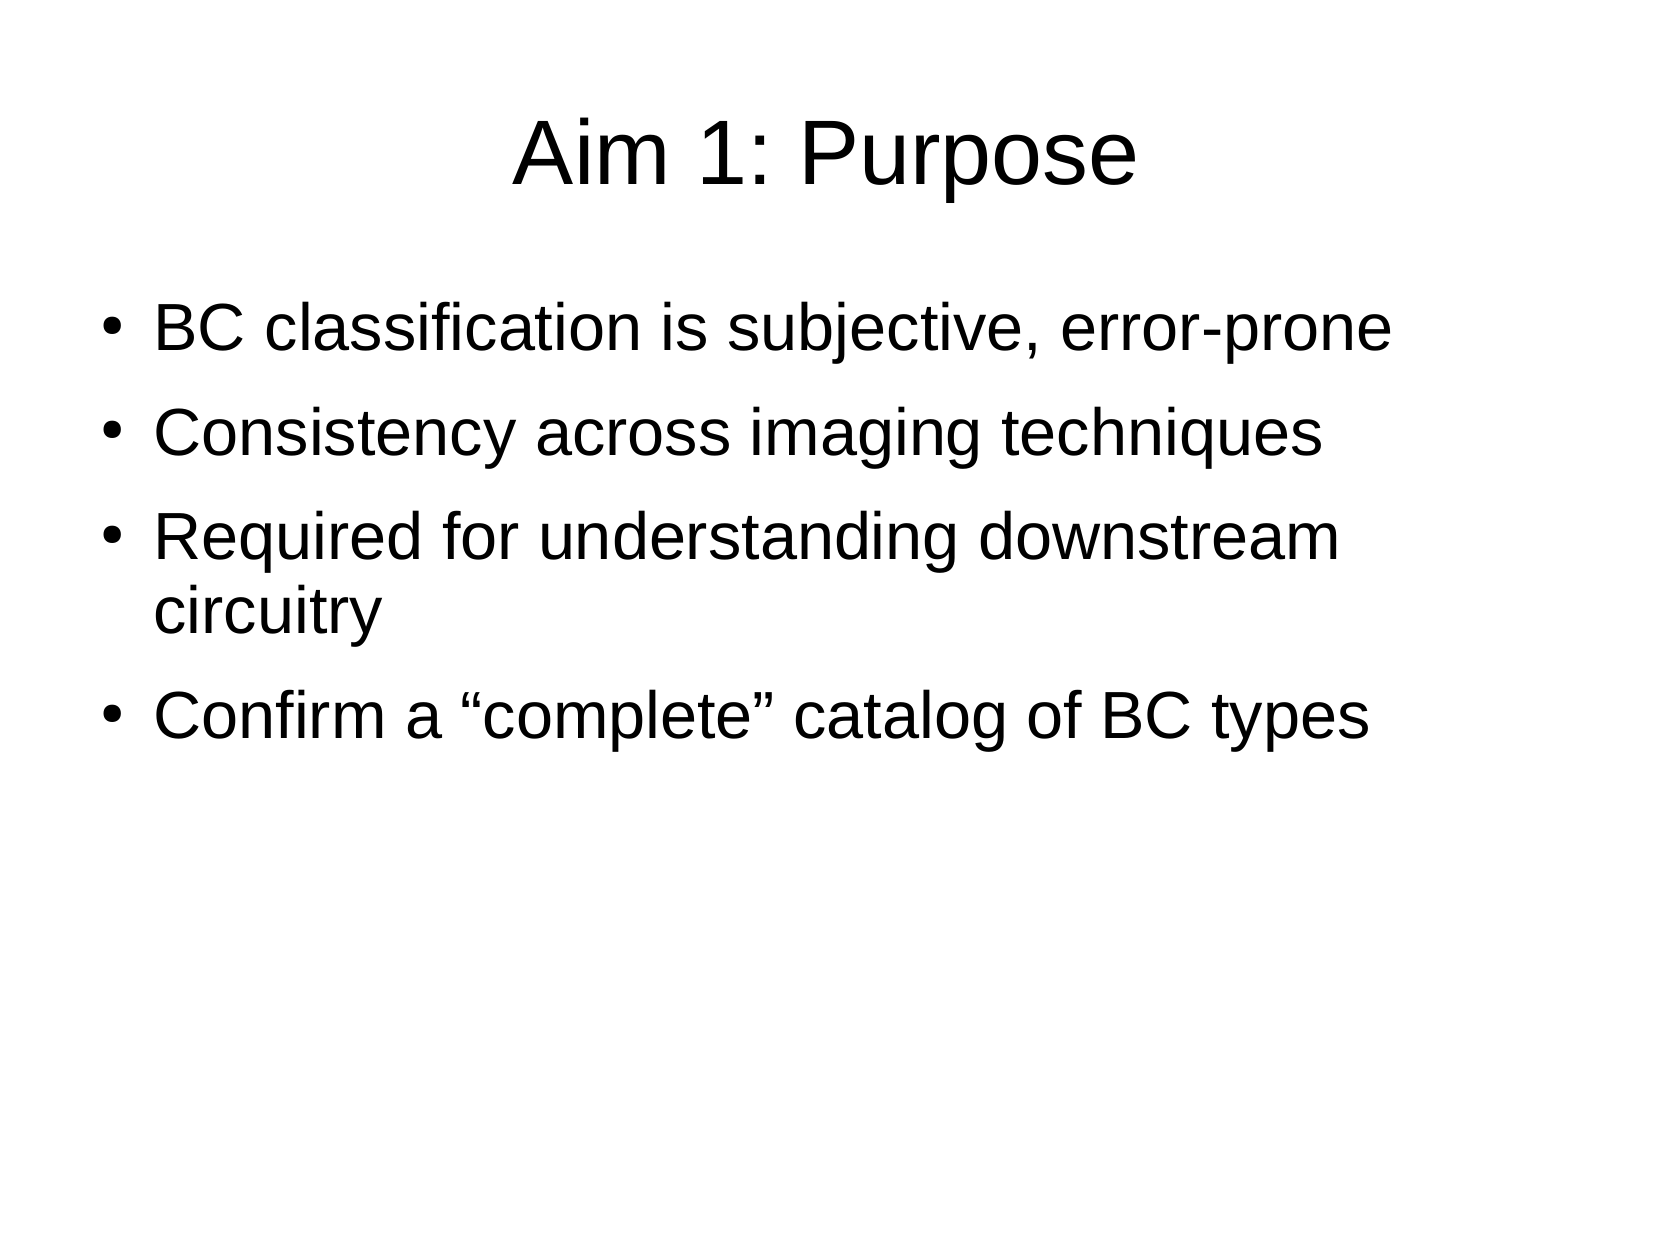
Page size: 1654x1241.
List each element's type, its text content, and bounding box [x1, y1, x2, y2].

list BC classification is subjective, error-prone Consistency across imaging techniques Required for understanding downstream circuitry Confirm a “complete” catalog of BC types [82, 290, 1571, 1109]
title Aim 1: Purpose [82, 49, 1571, 257]
